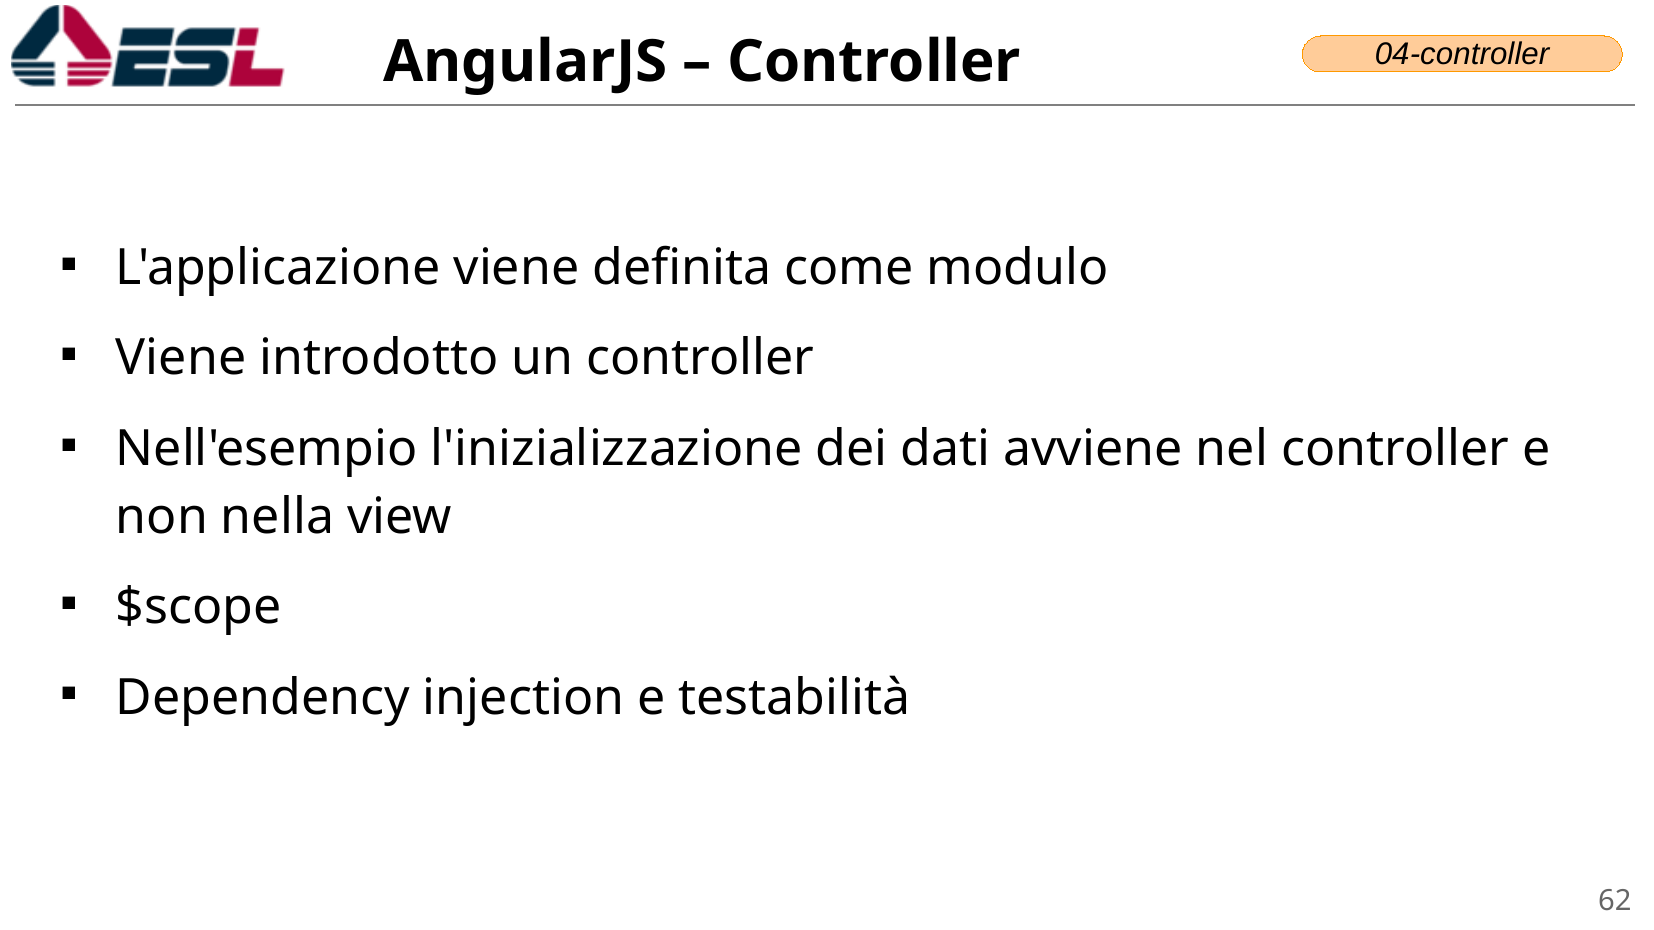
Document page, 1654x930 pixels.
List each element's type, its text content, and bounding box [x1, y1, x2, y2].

title AngularJS – Controller [335, 0, 1653, 103]
list L'applicazione viene definita come modulo Viene introdotto un controller Nell'esempio l'inizializzazione dei dati avviene nel controller e non nella view $scope Dependency injection e testabilità [45, 134, 1606, 826]
picture [11, 5, 288, 90]
text_box 04-controller [1302, 35, 1623, 72]
